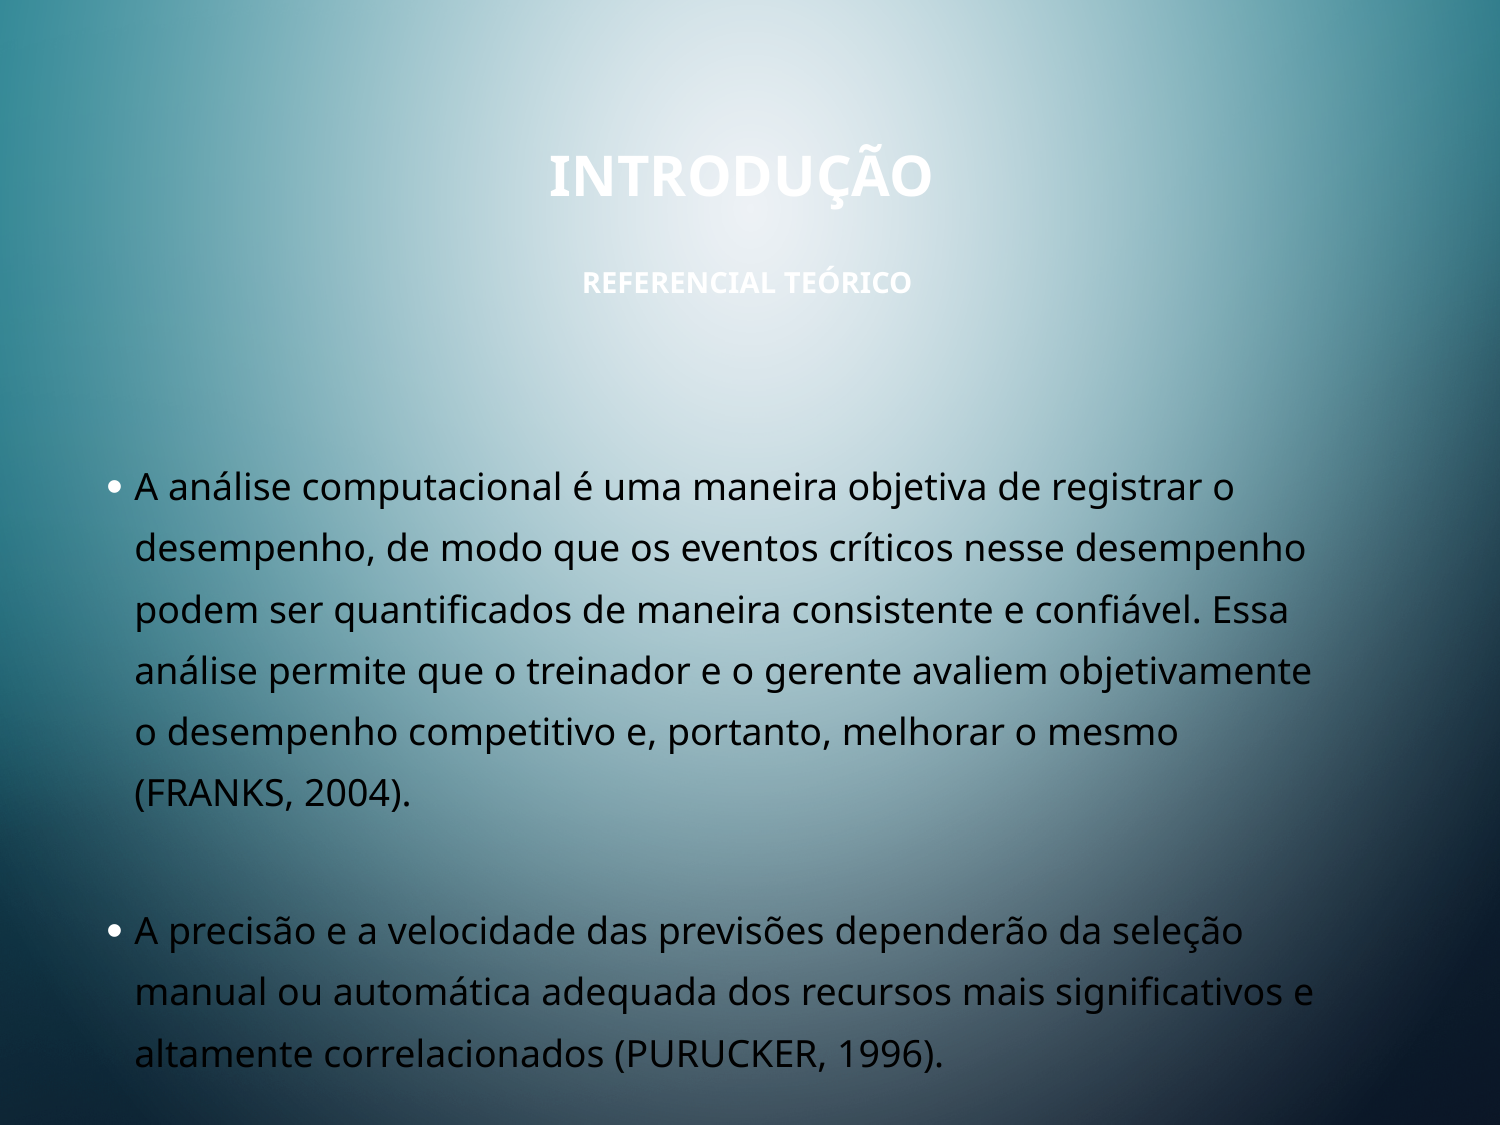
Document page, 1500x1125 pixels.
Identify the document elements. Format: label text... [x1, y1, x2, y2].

list A análise computacional é uma maneira objetiva de registrar o desempenho, de modo que os eventos críticos nesse desempenho podem ser quantificados de maneira consistente e confiável. Essa análise permite que o treinador e o gerente avaliem objetivamente o desempenho competitivo e, portanto, melhorar o mesmo (FRANKS, 2004). A precisão e a velocidade das previsões dependerão da seleção manual ou automática adequada dos recursos mais significativos e altamente correlacionados (PURUCKER, 1996). [106, 307, 1325, 1040]
picture [0, 0, 1500, 1125]
title REFERENCIAL Teórico [141, 237, 1361, 343]
title Introdução [141, 106, 1361, 237]
